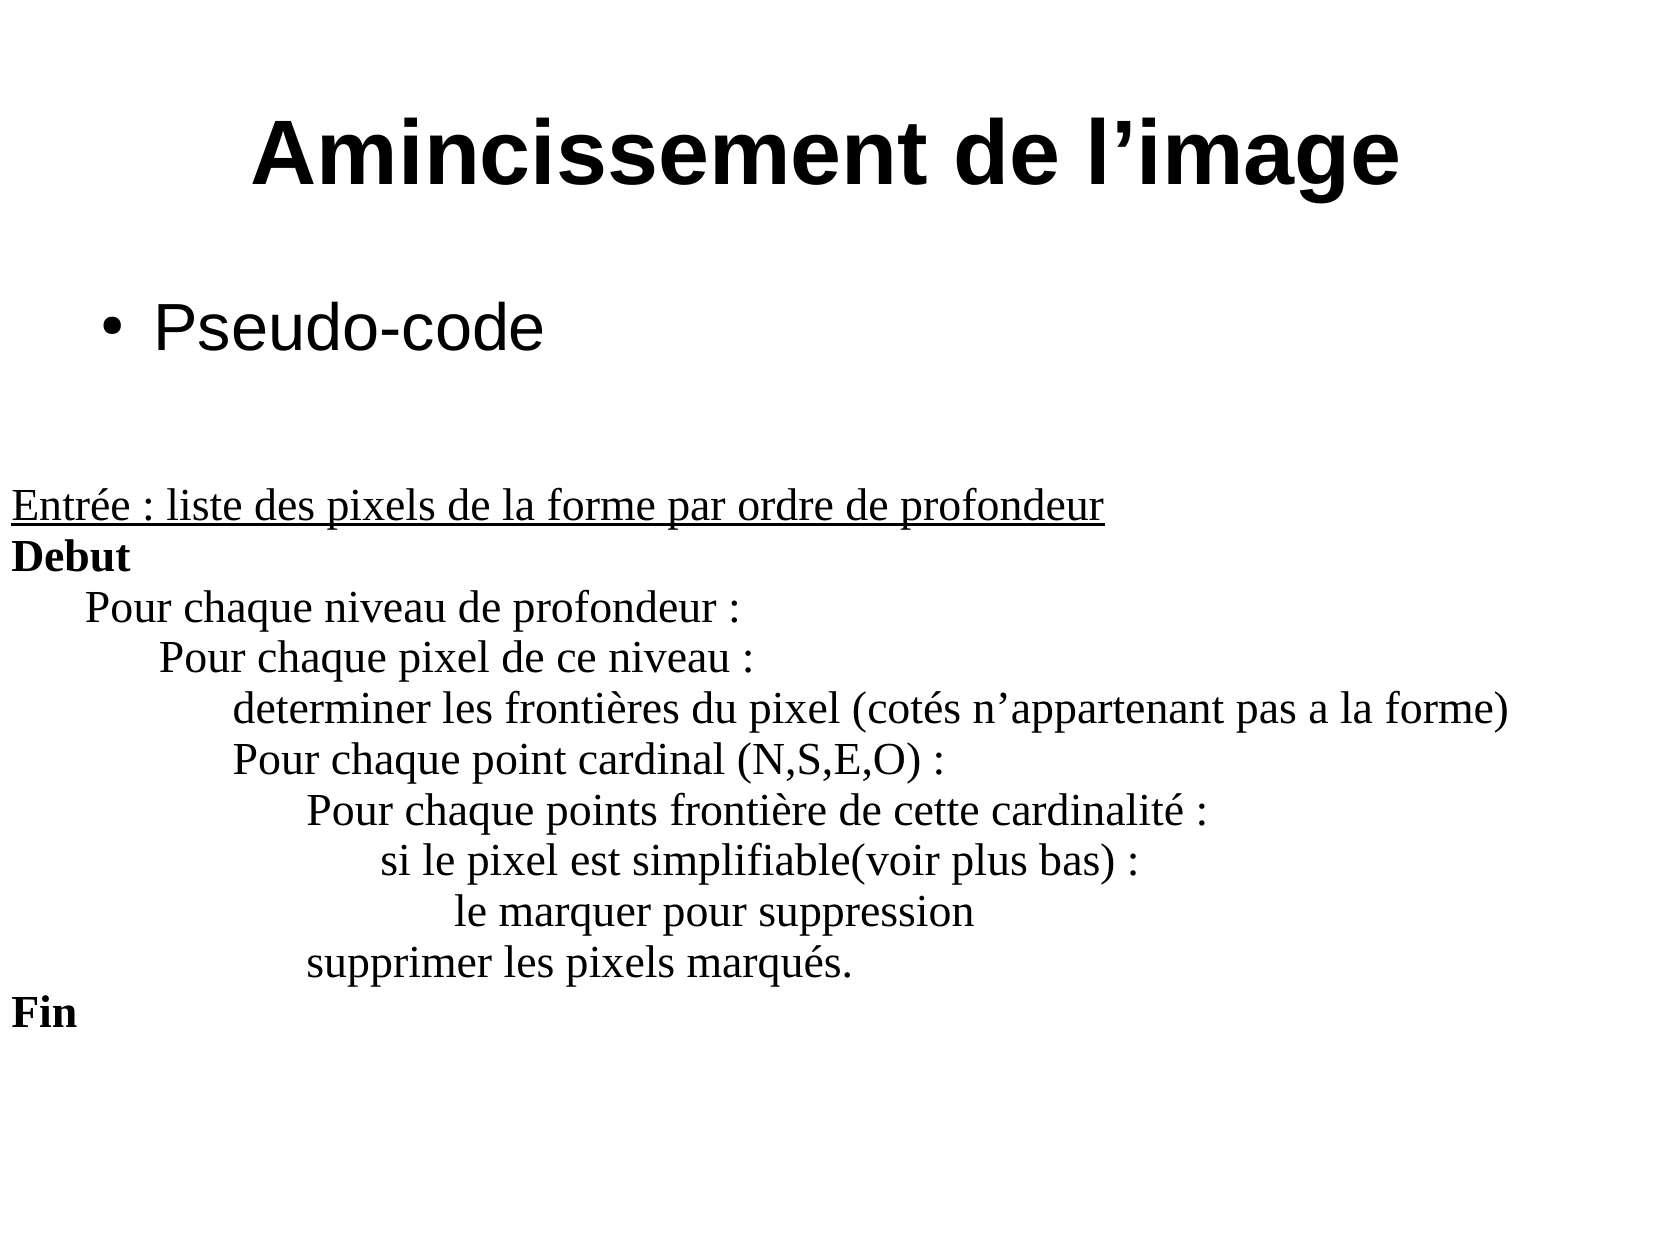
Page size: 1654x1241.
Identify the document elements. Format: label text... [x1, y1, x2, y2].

title Amincissement de l’image [82, 49, 1571, 257]
text_box Entrée : liste des pixels de la forme par ordre de profondeur Debut Pour chaque niveau de profondeur : Pour chaque pixel de ce niveau : determiner les frontières du pixel (cotés n’appartenant pas a la forme) Pour chaque point cardinal (N,S,E,O) : Pour chaque points frontière de cette cardinalité : si le pixel est simplifiable(voir plus bas) : le marquer pour suppression supprimer les pixels marqués. Fin [0, 472, 1654, 1046]
list Pseudo-code [82, 290, 1571, 378]
